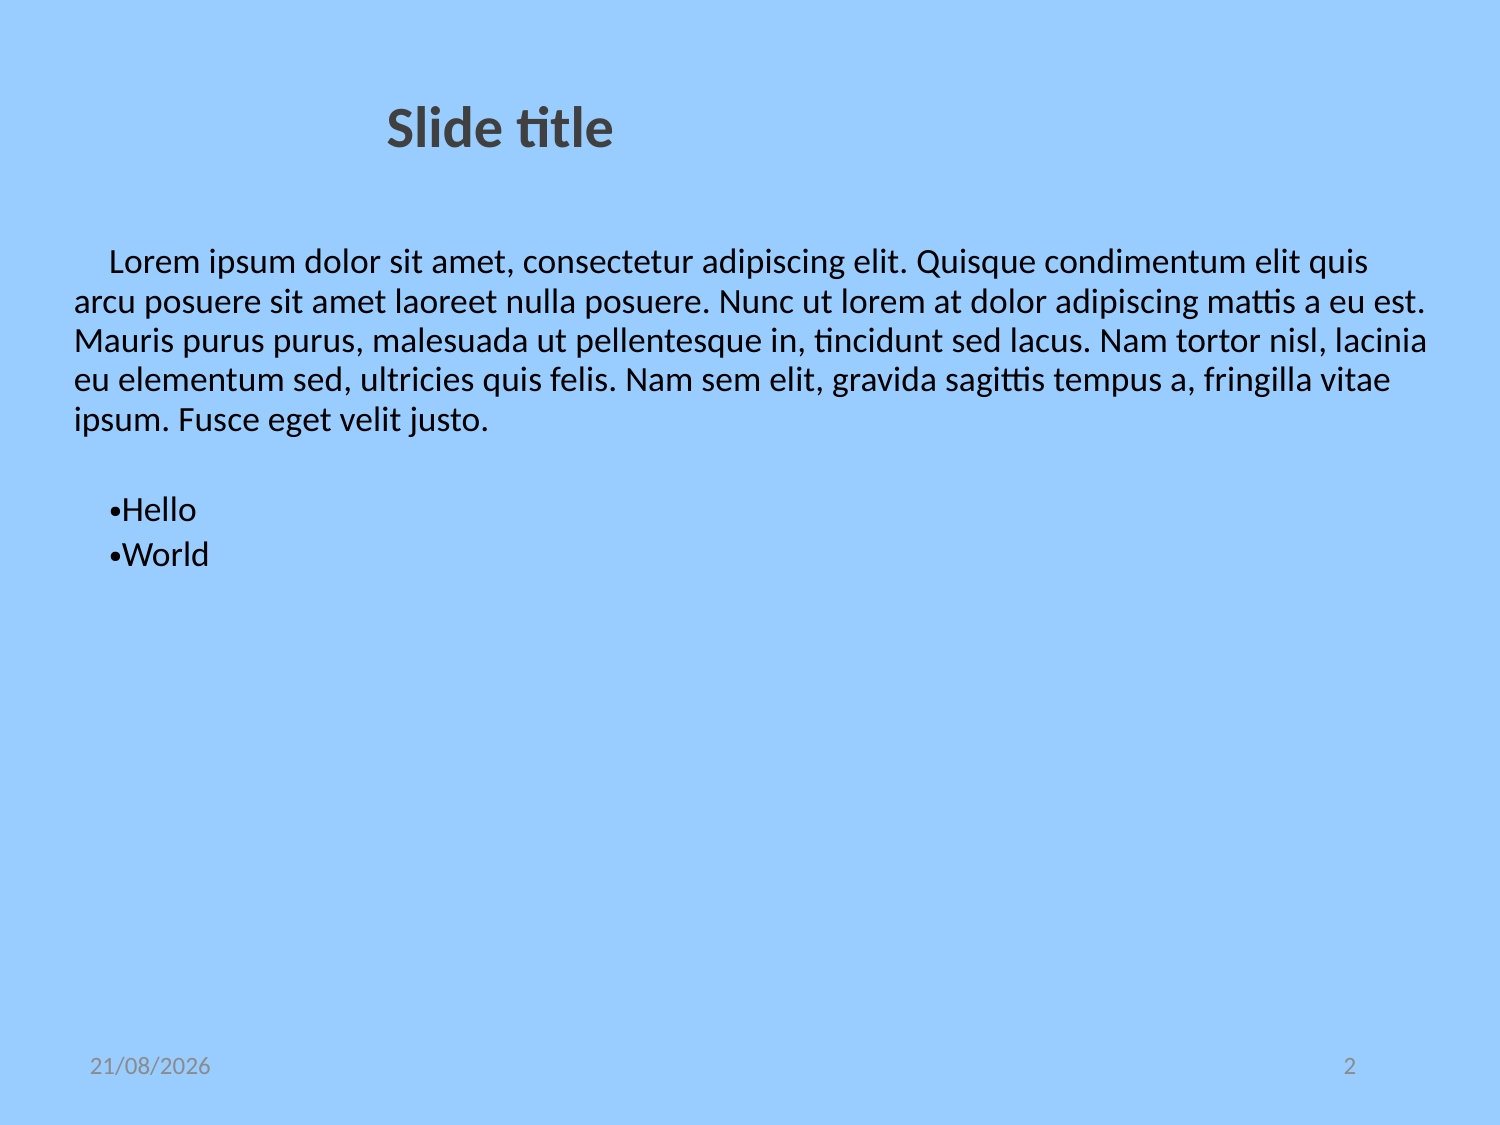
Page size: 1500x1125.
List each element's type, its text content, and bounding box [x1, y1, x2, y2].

slide_number 19/07/2011 [75, 1042, 425, 1103]
slide_number <number> [1328, 1042, 1425, 1103]
text_box Slide title [371, 75, 1471, 167]
text_box Lorem ipsum dolor sit amet, consectetur adipiscing elit. Quisque condimentum elit quis arcu posuere sit amet laoreet nulla posuere. Nunc ut lorem at dolor adipiscing mattis a eu est. Mauris purus purus, malesuada ut pellentesque in, tincidunt sed lacus. Nam tortor nisl, lacinia eu elementum sed, ultricies quis felis. Nam sem elit, gravida sagittis tempus a, fringilla vitae ipsum. Fusce eget velit justo. Hello World [59, 236, 1447, 1004]
